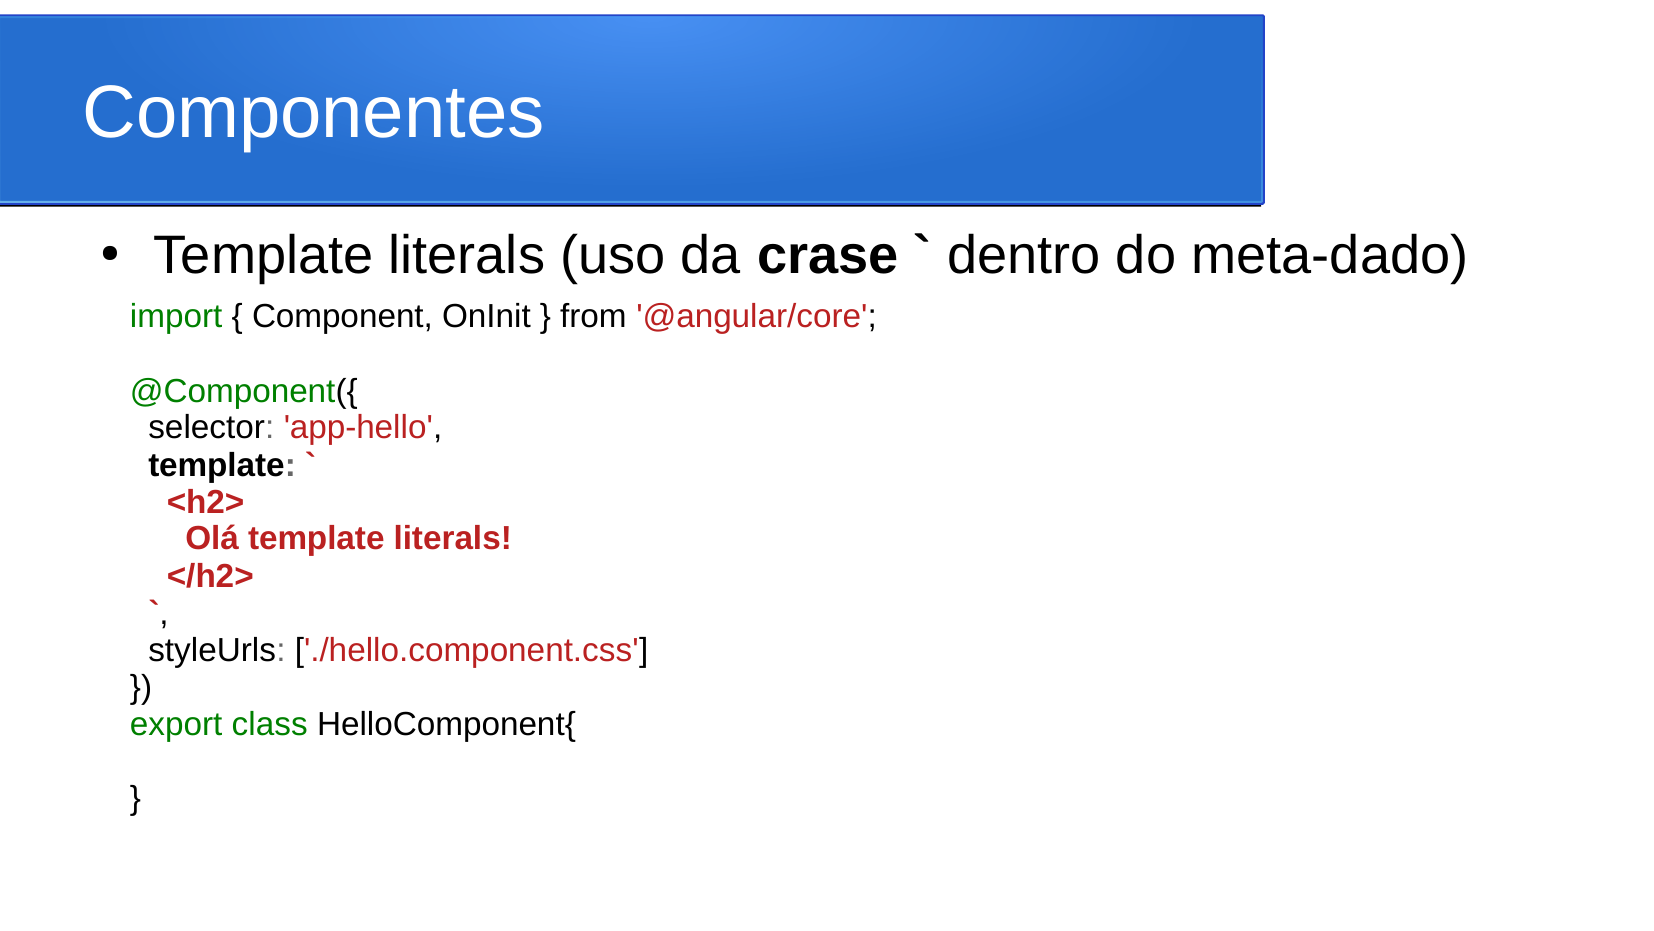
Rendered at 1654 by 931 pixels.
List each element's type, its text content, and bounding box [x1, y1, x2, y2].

list Template literals (uso da crase ` dentro do meta-dado) [82, 224, 1571, 764]
title Componentes [82, 35, 1235, 189]
text_box import { Component, OnInit } from '@angular/core'; @Component({ selector: 'app-hello', template: ` <h2> Olá template literals! </h2> `, styleUrls: ['./hello.component.css'] }) export class HelloComponent{ } [129, 297, 1430, 854]
